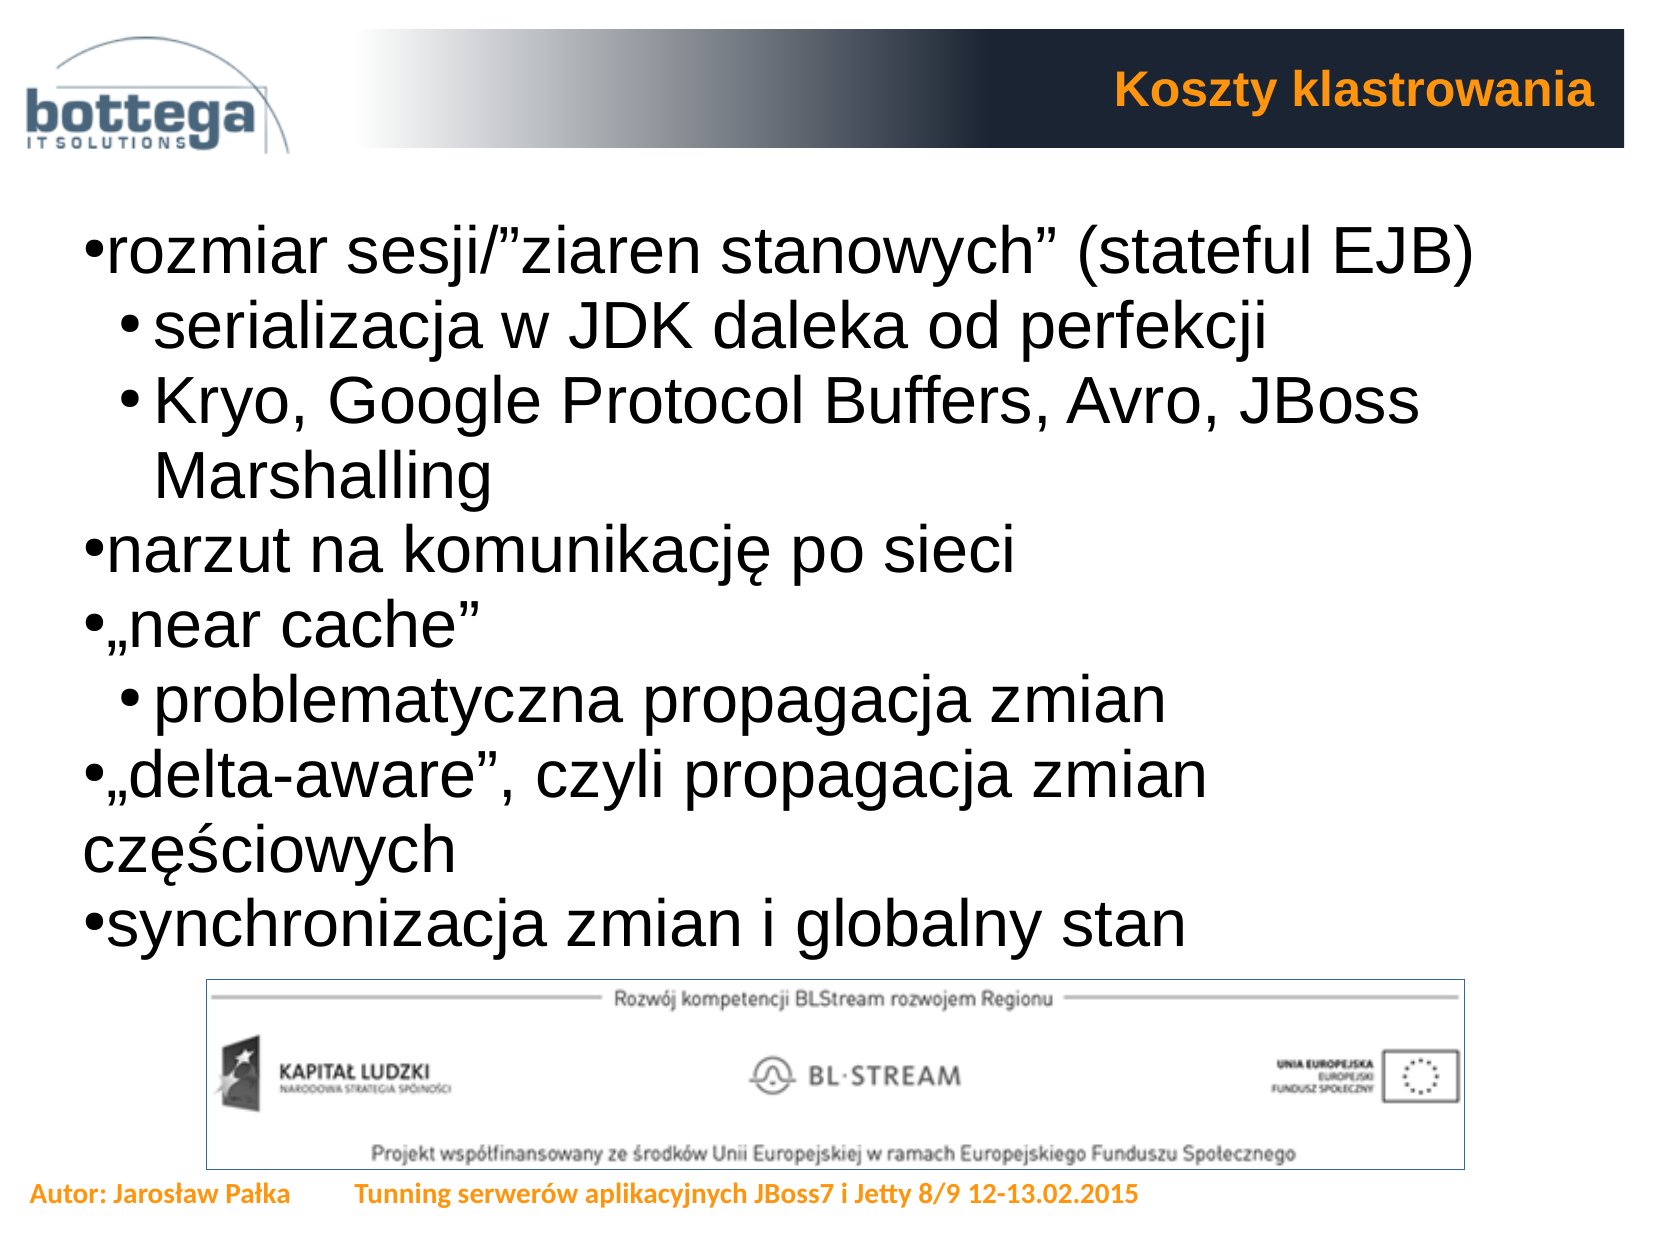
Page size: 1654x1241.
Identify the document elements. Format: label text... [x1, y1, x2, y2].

title Koszty klastrowania [354, 29, 1625, 148]
picture [207, 997, 1464, 1169]
picture [17, 29, 296, 160]
subtitle rozmiar sesji/”ziaren stanowych” (stateful EJB) serializacja w JDK daleka od perfekcji Kryo, Google Protocol Buffers, Avro, JBoss Marshalling narzut na komunikację po sieci „near cache” problematyczna propagacja zmian „delta-aware”, czyli propagacja zmian częściowych synchronizacja zmian i globalny stan [82, 177, 1571, 997]
